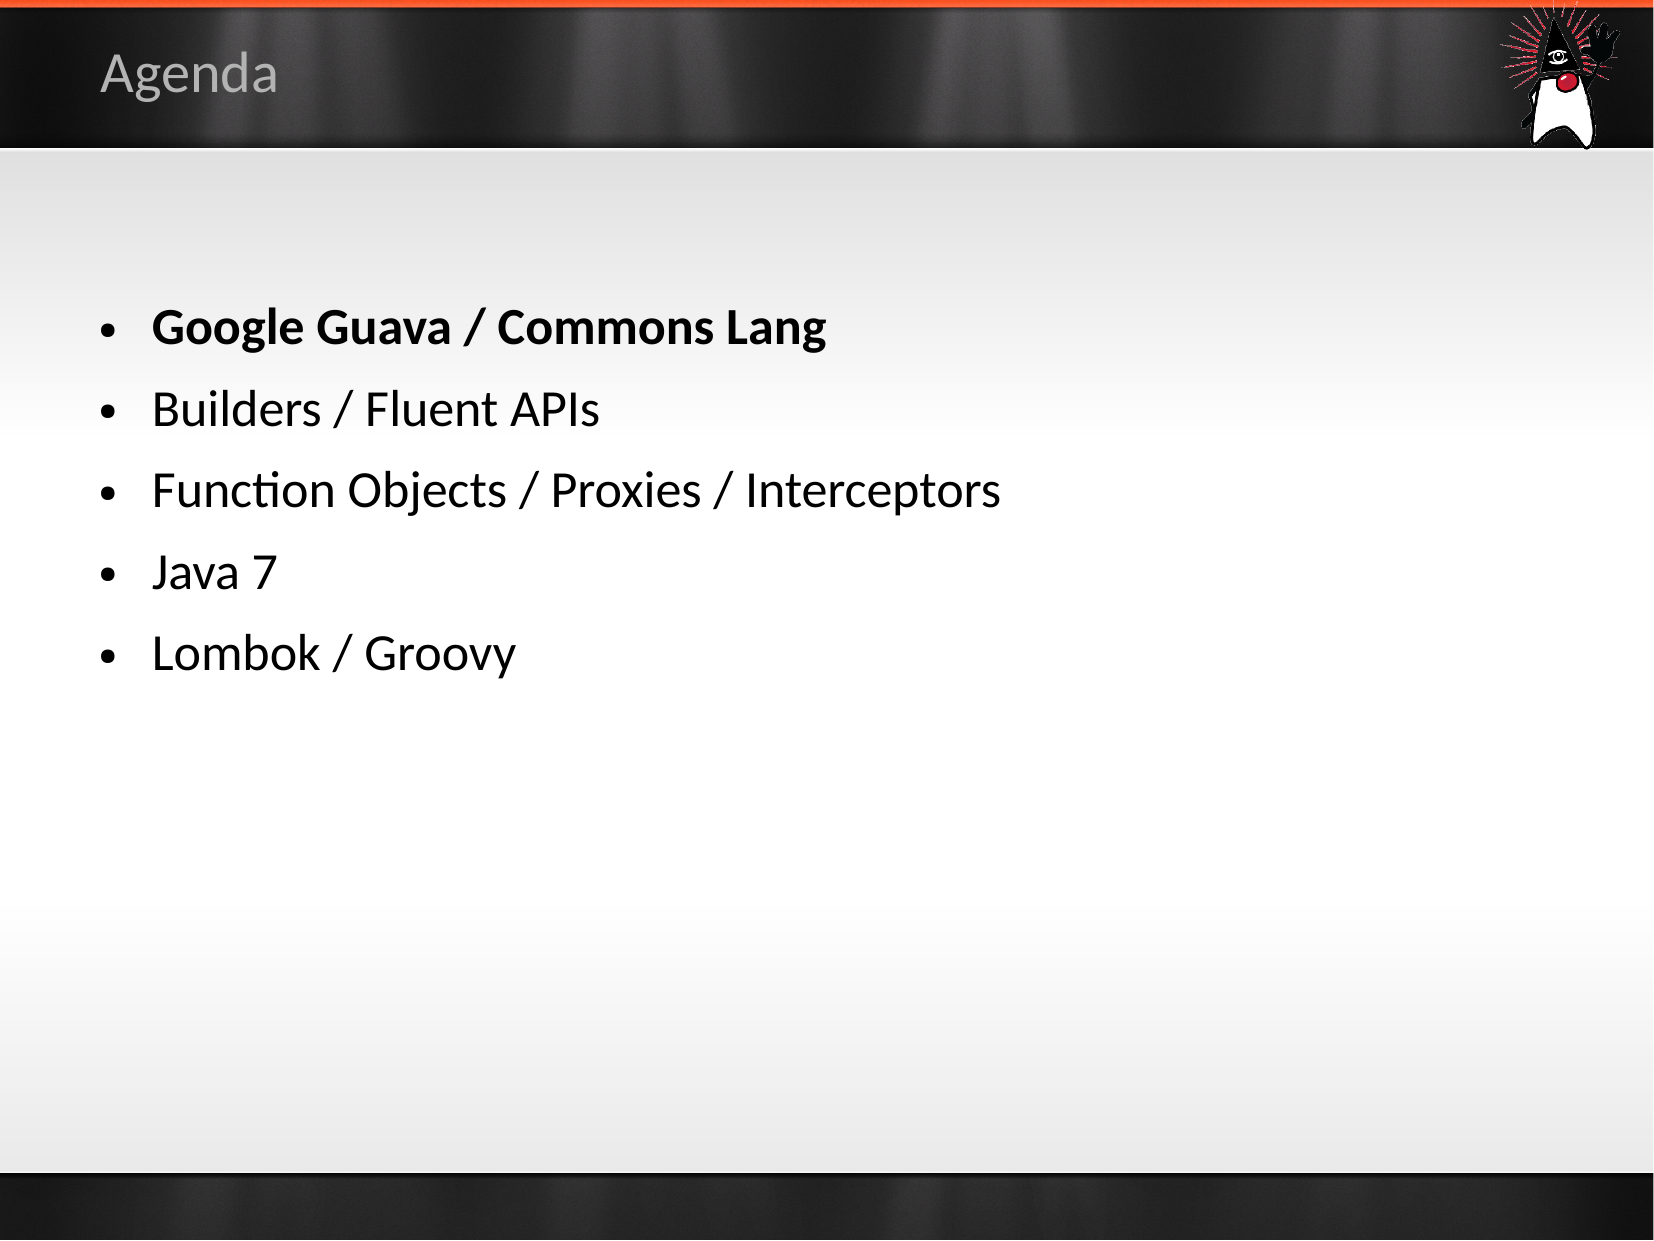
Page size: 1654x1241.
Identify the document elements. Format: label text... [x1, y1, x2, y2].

title Agenda [100, 6, 1589, 151]
list Google Guava / Commons Lang Builders / Fluent APIs Function Objects / Proxies / Interceptors Java 7 Lombok / Groovy [80, 305, 1570, 1125]
picture [0, 0, 1654, 1240]
